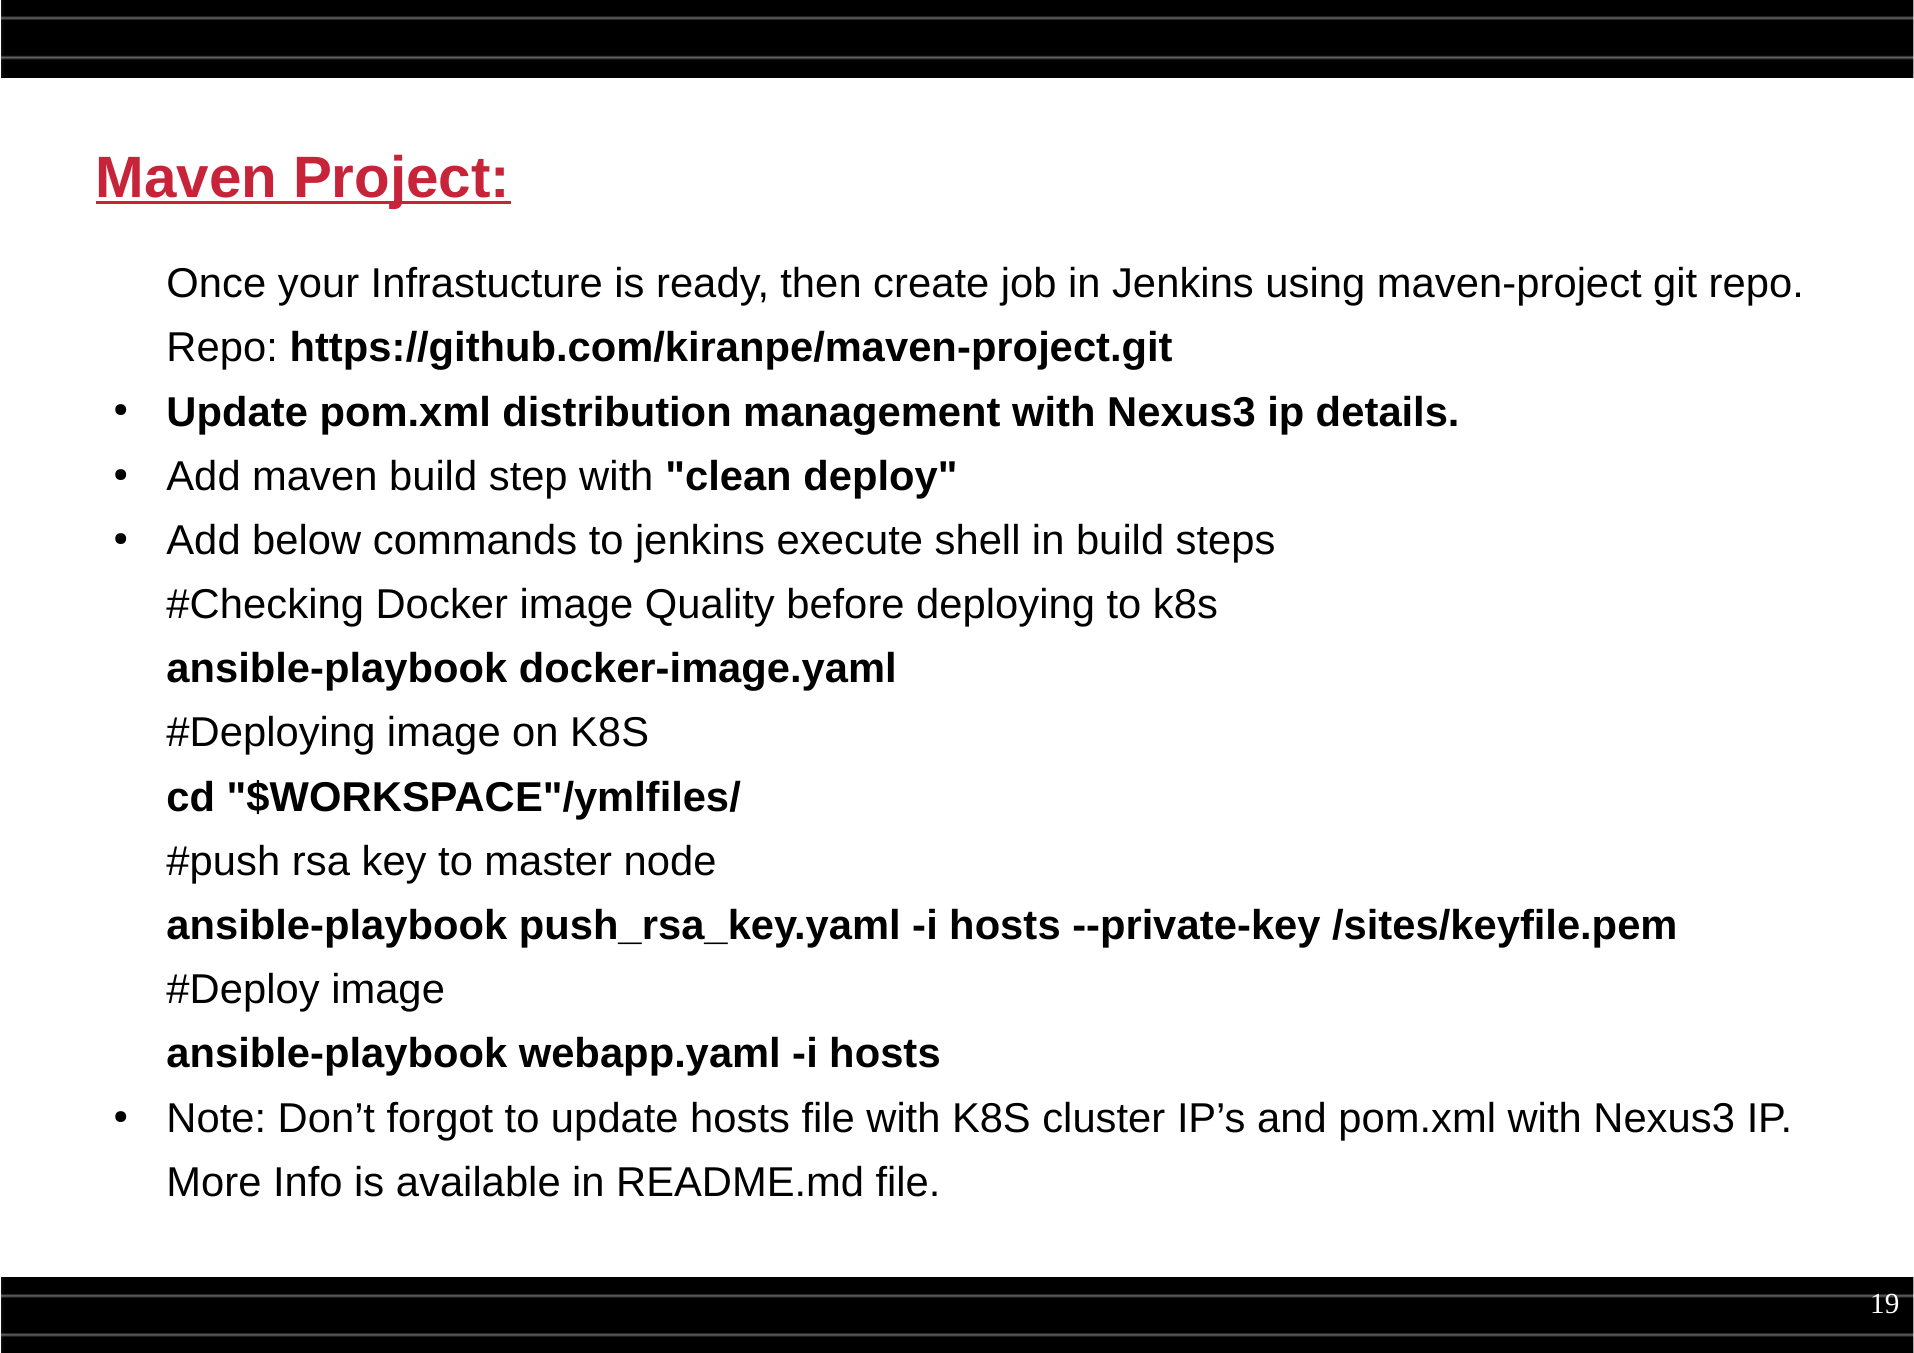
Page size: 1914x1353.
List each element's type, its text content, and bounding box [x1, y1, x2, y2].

picture [1, 0, 1914, 78]
title Maven Project: [95, 106, 733, 249]
picture [1, 1277, 1914, 1353]
list Once your Infrastucture is ready, then create job in Jenkins using maven-project git repo. Repo: https://github.com/kiranpe/maven-project.git Update pom.xml distribution management with Nexus3 ip details. Add maven build step with "clean deploy" Add below commands to jenkins execute shell in build steps #Checking Docker image Quality before deploying to k8s ansible-playbook docker-image.yaml #Deploying image on K8S cd "$WORKSPACE"/ymlfiles/ #push rsa key to master node ansible-playbook push_rsa_key.yaml -i hosts --private-key /sites/keyfile.pem #Deploy image ansible-playbook webapp.yaml -i hosts Note: Don’t forgot to update hosts file with K8S cluster IP’s and pom.xml with Nexus3 IP. More Info is available in README.md file. [95, 259, 1855, 1229]
